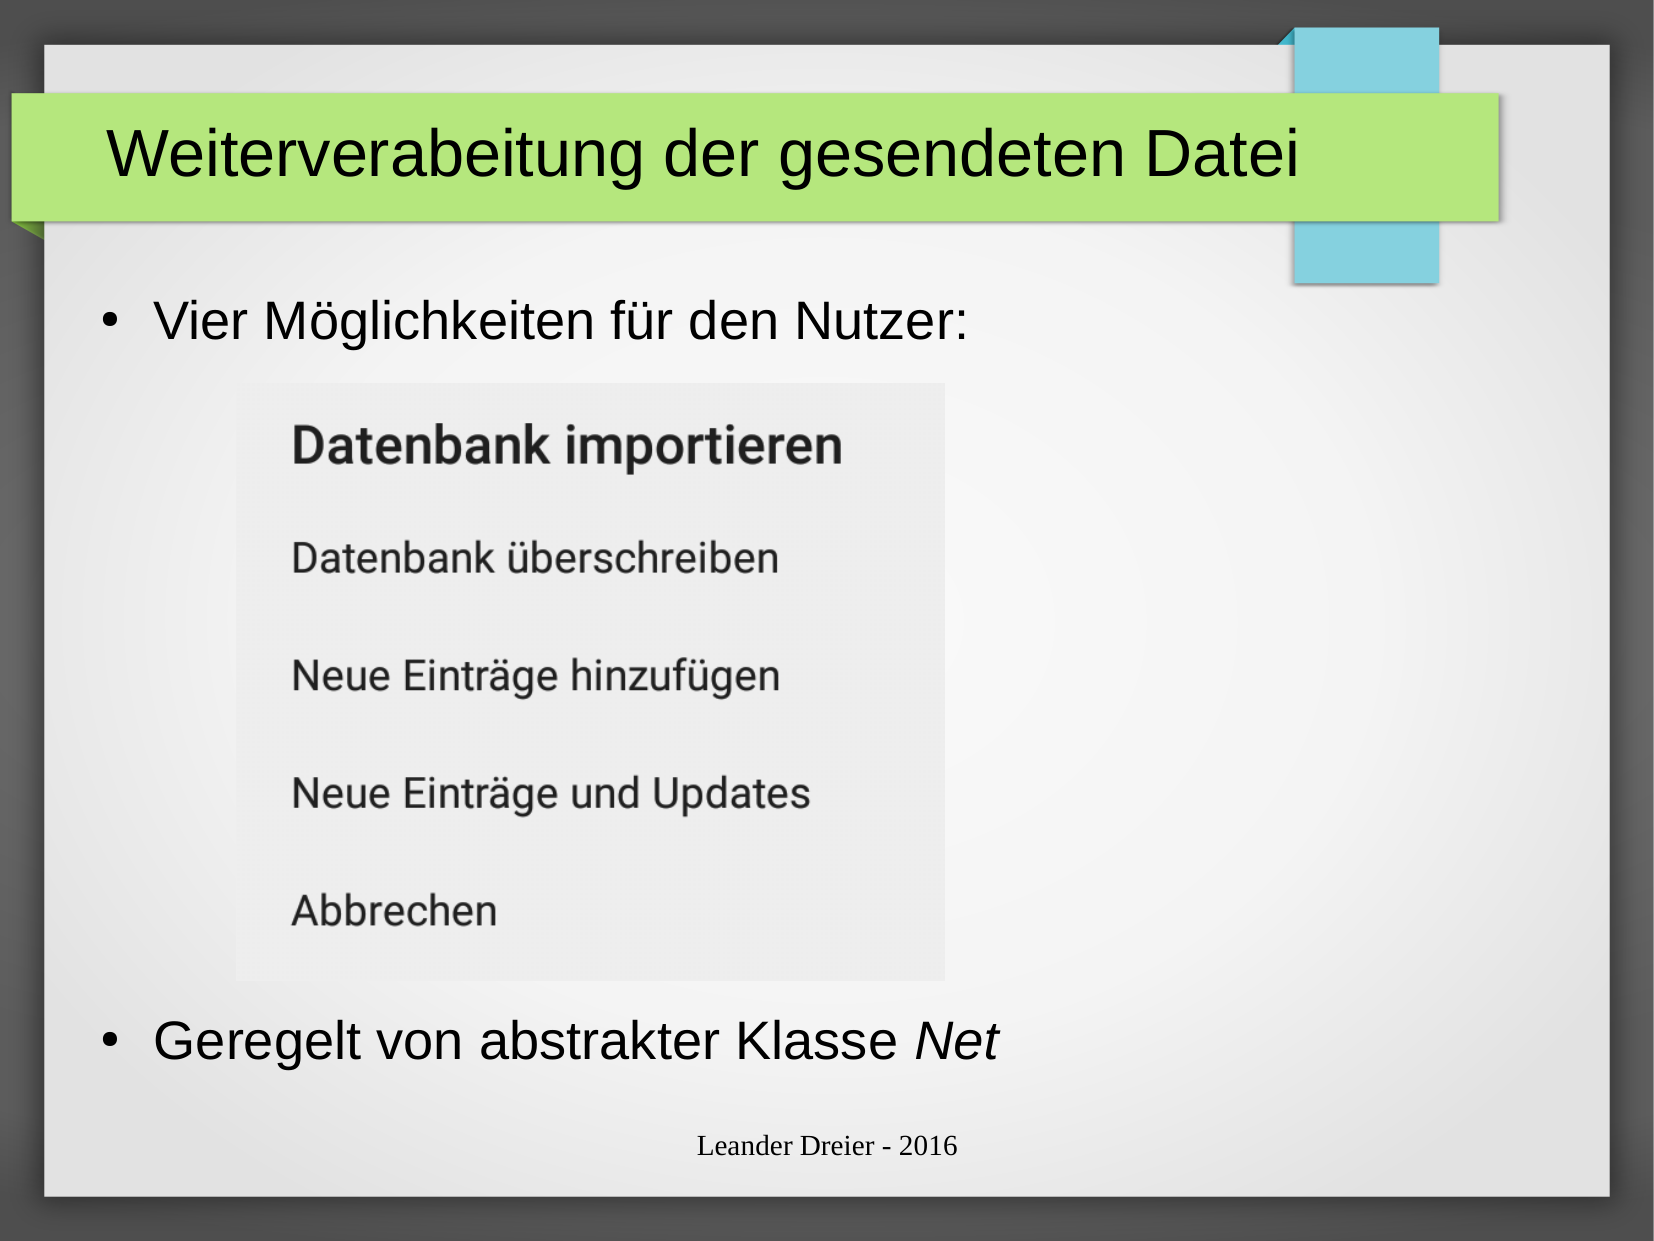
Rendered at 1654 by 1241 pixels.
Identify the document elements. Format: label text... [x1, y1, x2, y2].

picture [0, 0, 1654, 1241]
title Weiterverabeitung der gesendeten Datei [82, 78, 1329, 229]
list Vier Möglichkeiten für den Nutzer: Geregelt von abstrakter Klasse Net [82, 290, 1571, 1072]
